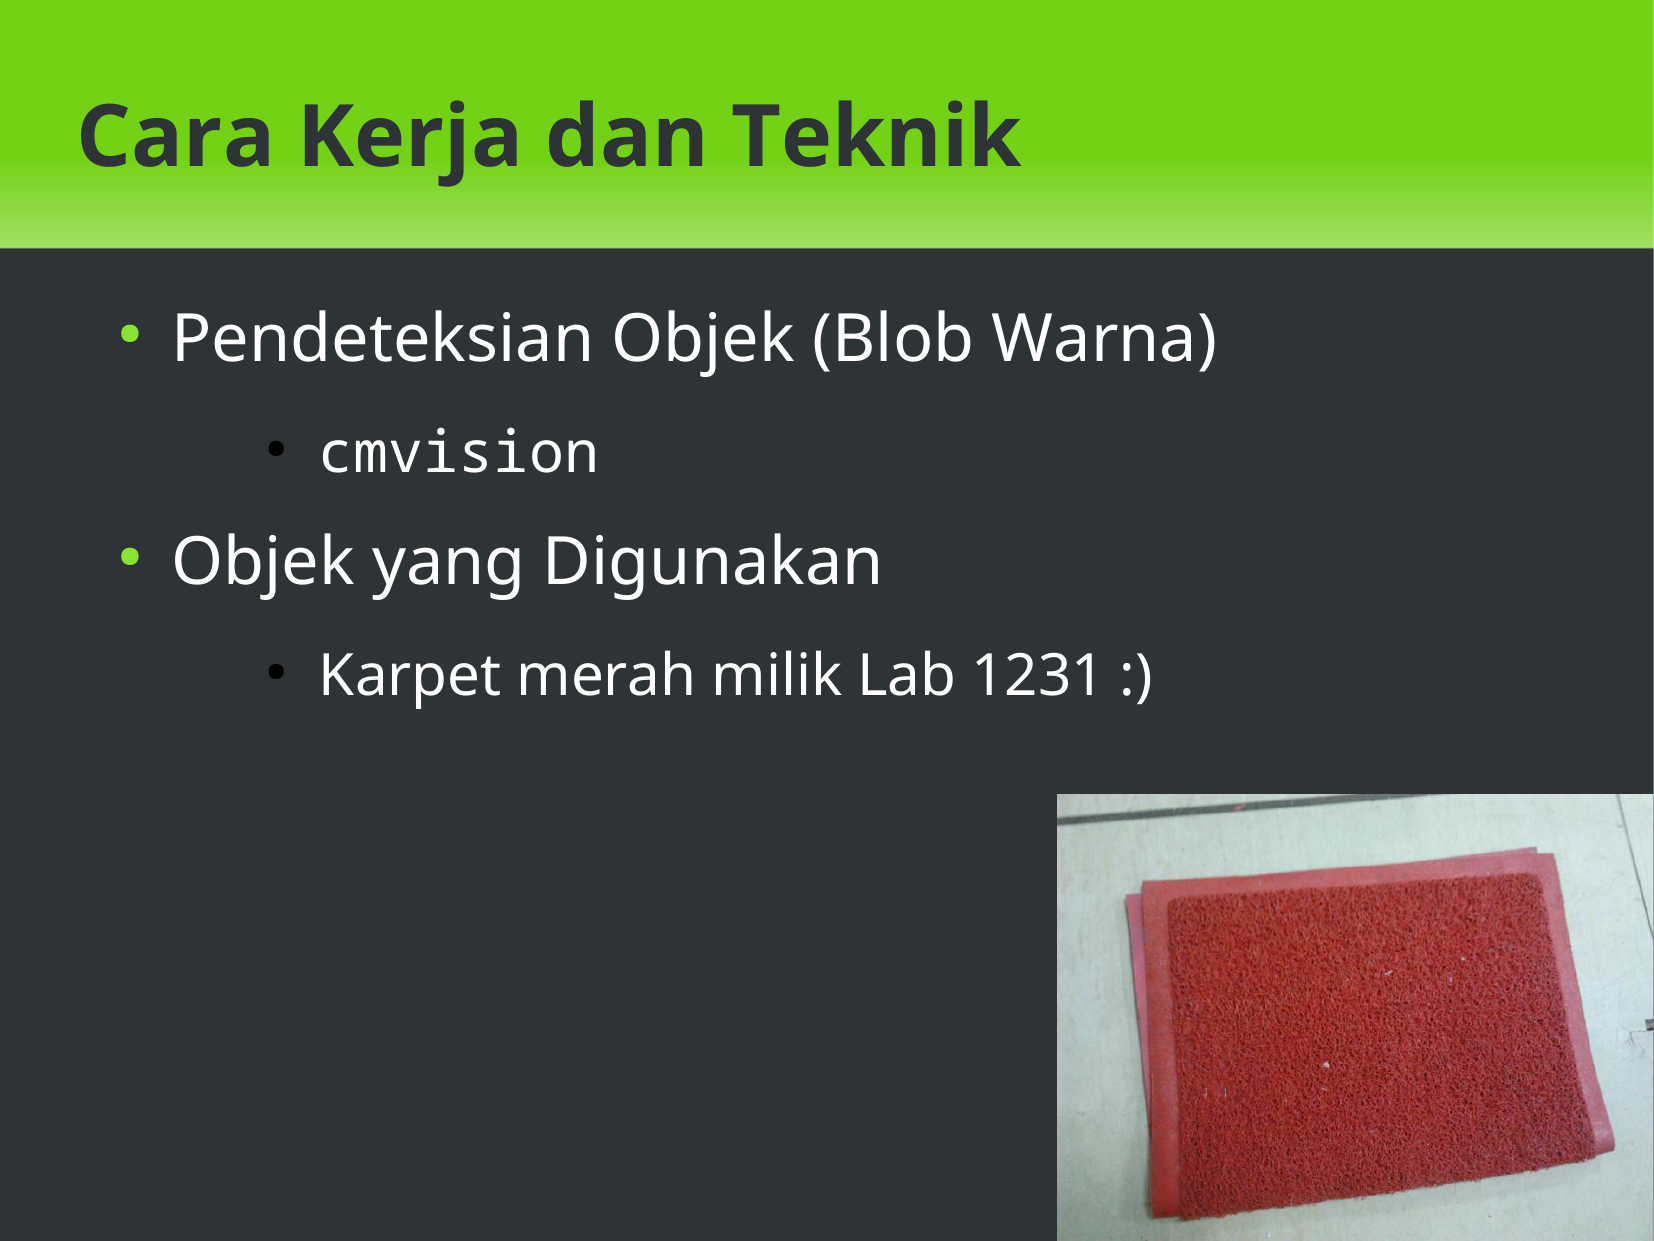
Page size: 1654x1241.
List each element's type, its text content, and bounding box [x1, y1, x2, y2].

title Cara Kerja dan Teknik [76, 29, 1565, 237]
picture [0, 0, 1654, 1241]
list Pendeteksian Objek (Blob Warna) cmvision Objek yang Digunakan Karpet merah milik Lab 1231 :) [82, 290, 1571, 1094]
